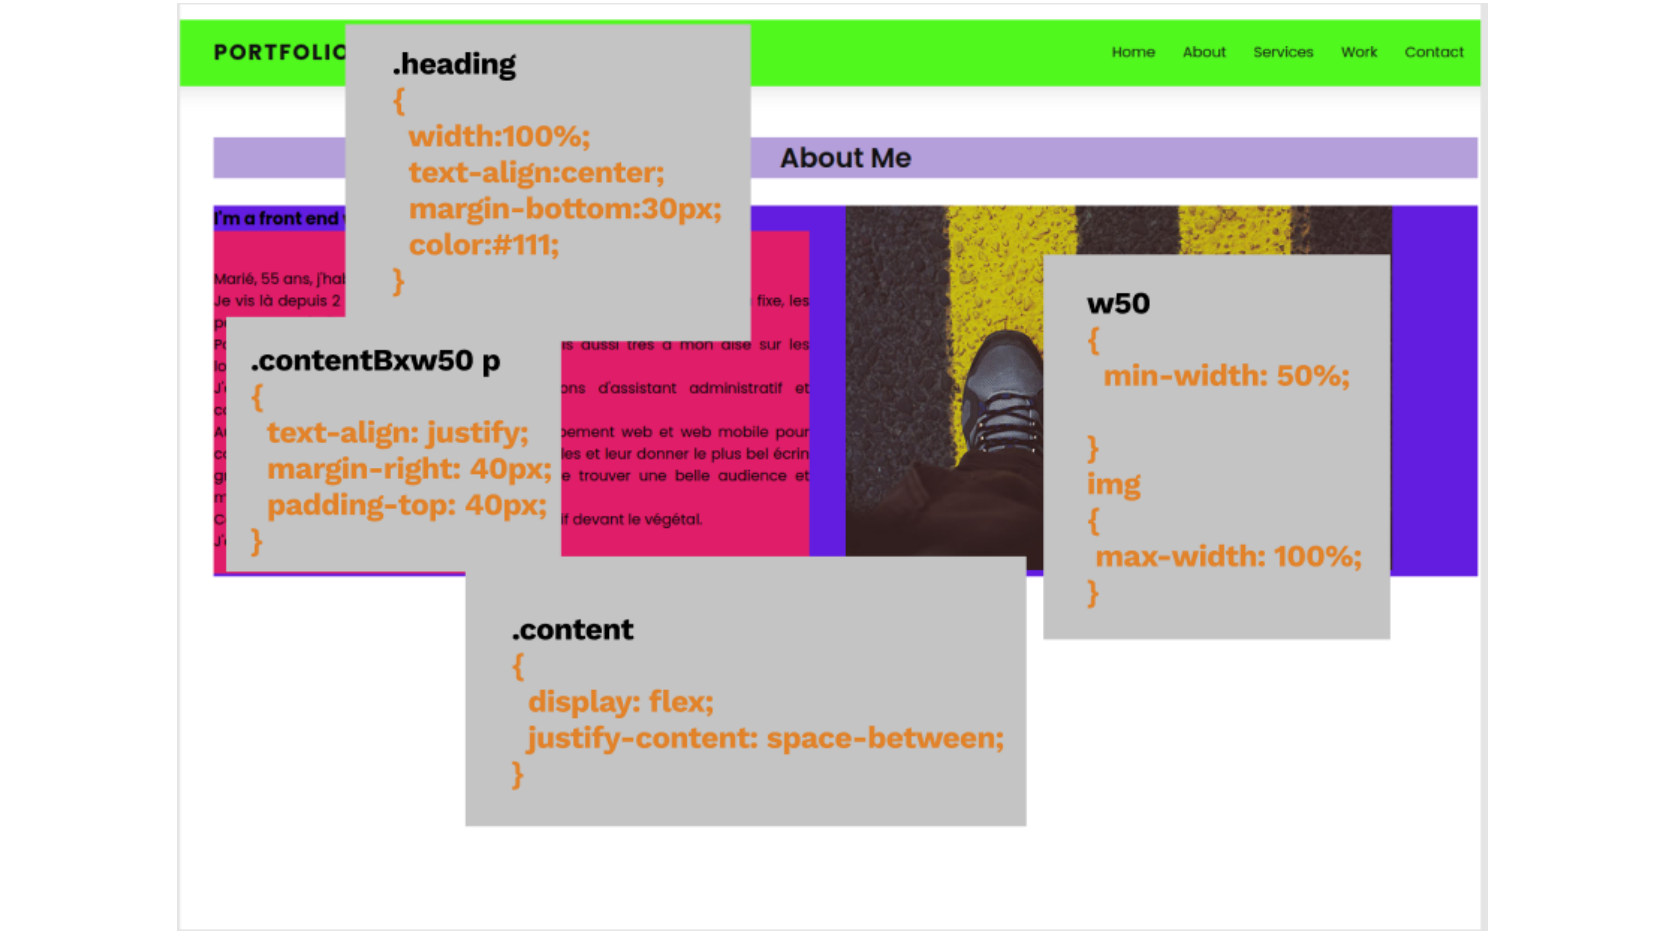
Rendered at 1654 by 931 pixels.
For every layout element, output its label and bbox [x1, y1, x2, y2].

picture [177, 3, 1488, 931]
